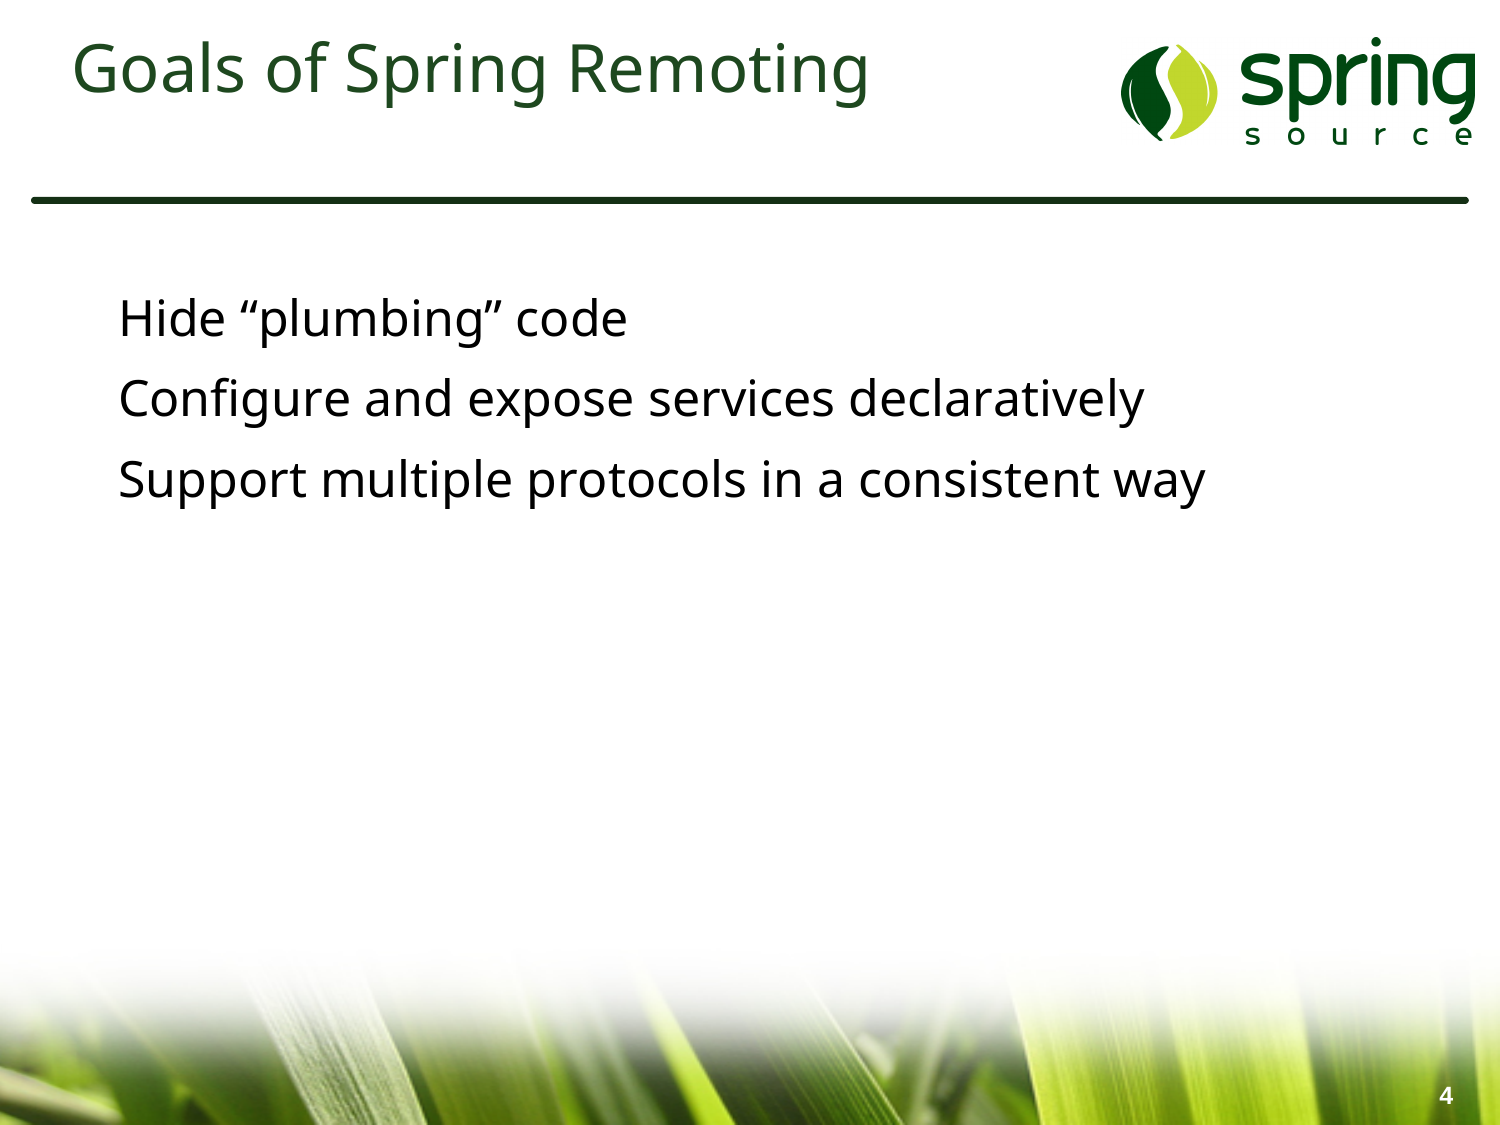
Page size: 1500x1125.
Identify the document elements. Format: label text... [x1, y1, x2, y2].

title Goals of Spring Remoting [56, 13, 1089, 176]
list Hide “plumbing” code Configure and expose services declaratively Support multiple protocols in a consistent way [103, 275, 1394, 938]
picture [0, 944, 1500, 1125]
picture [1121, 37, 1475, 145]
